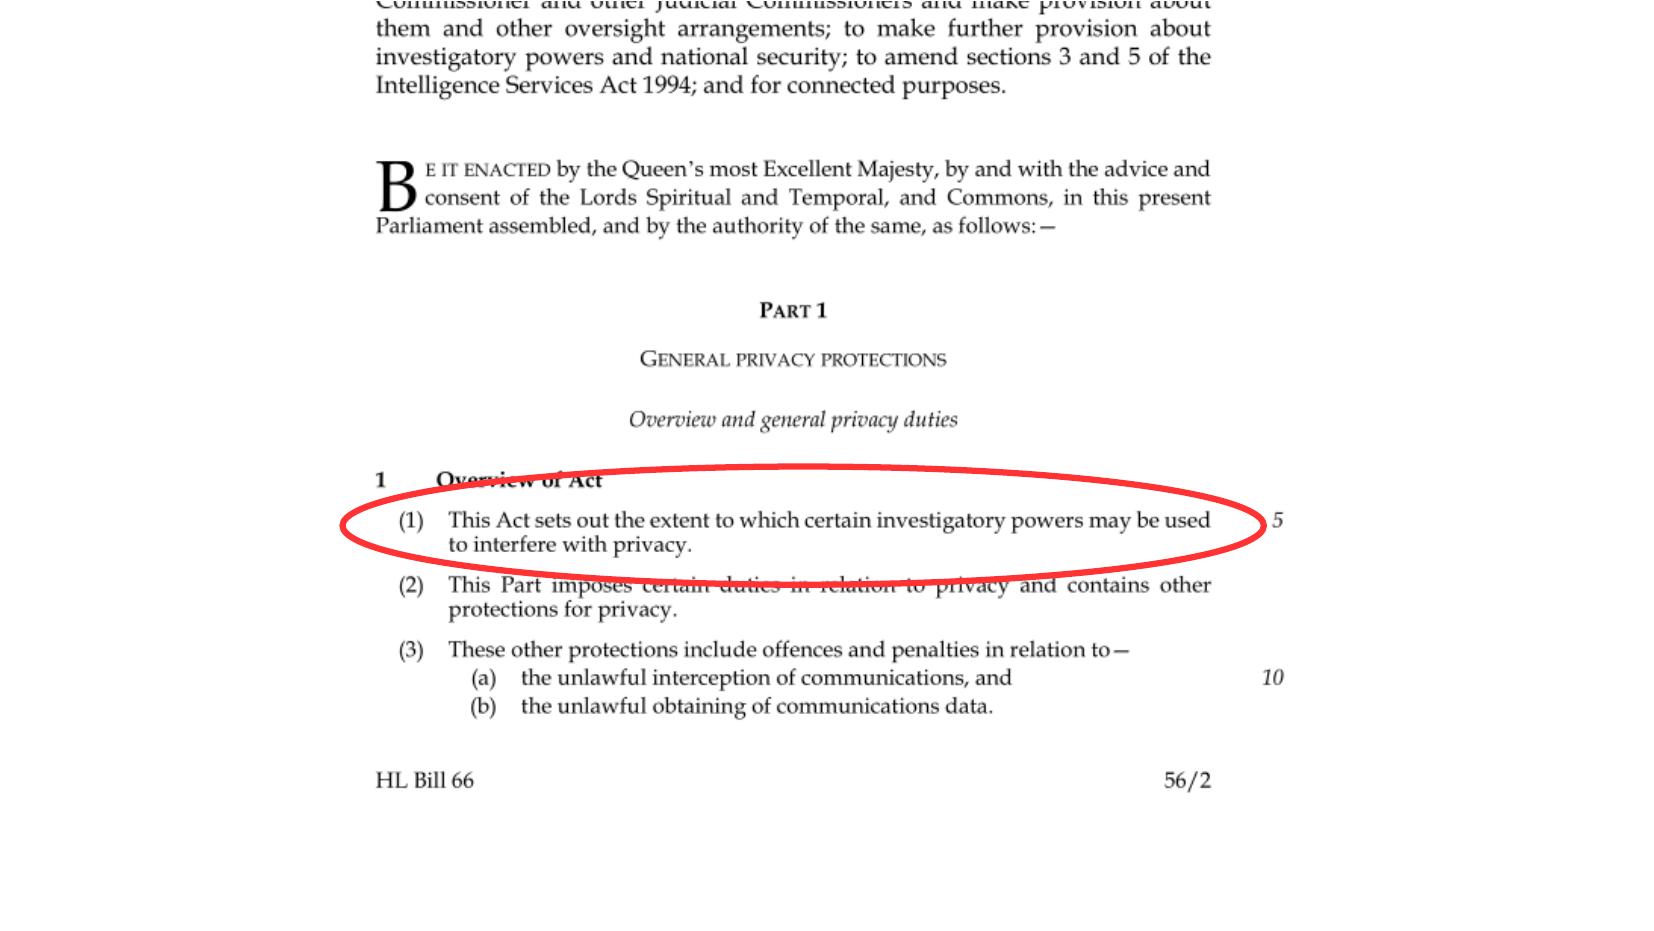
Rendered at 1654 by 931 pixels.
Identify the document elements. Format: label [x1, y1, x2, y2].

picture [234, 1, 1431, 931]
